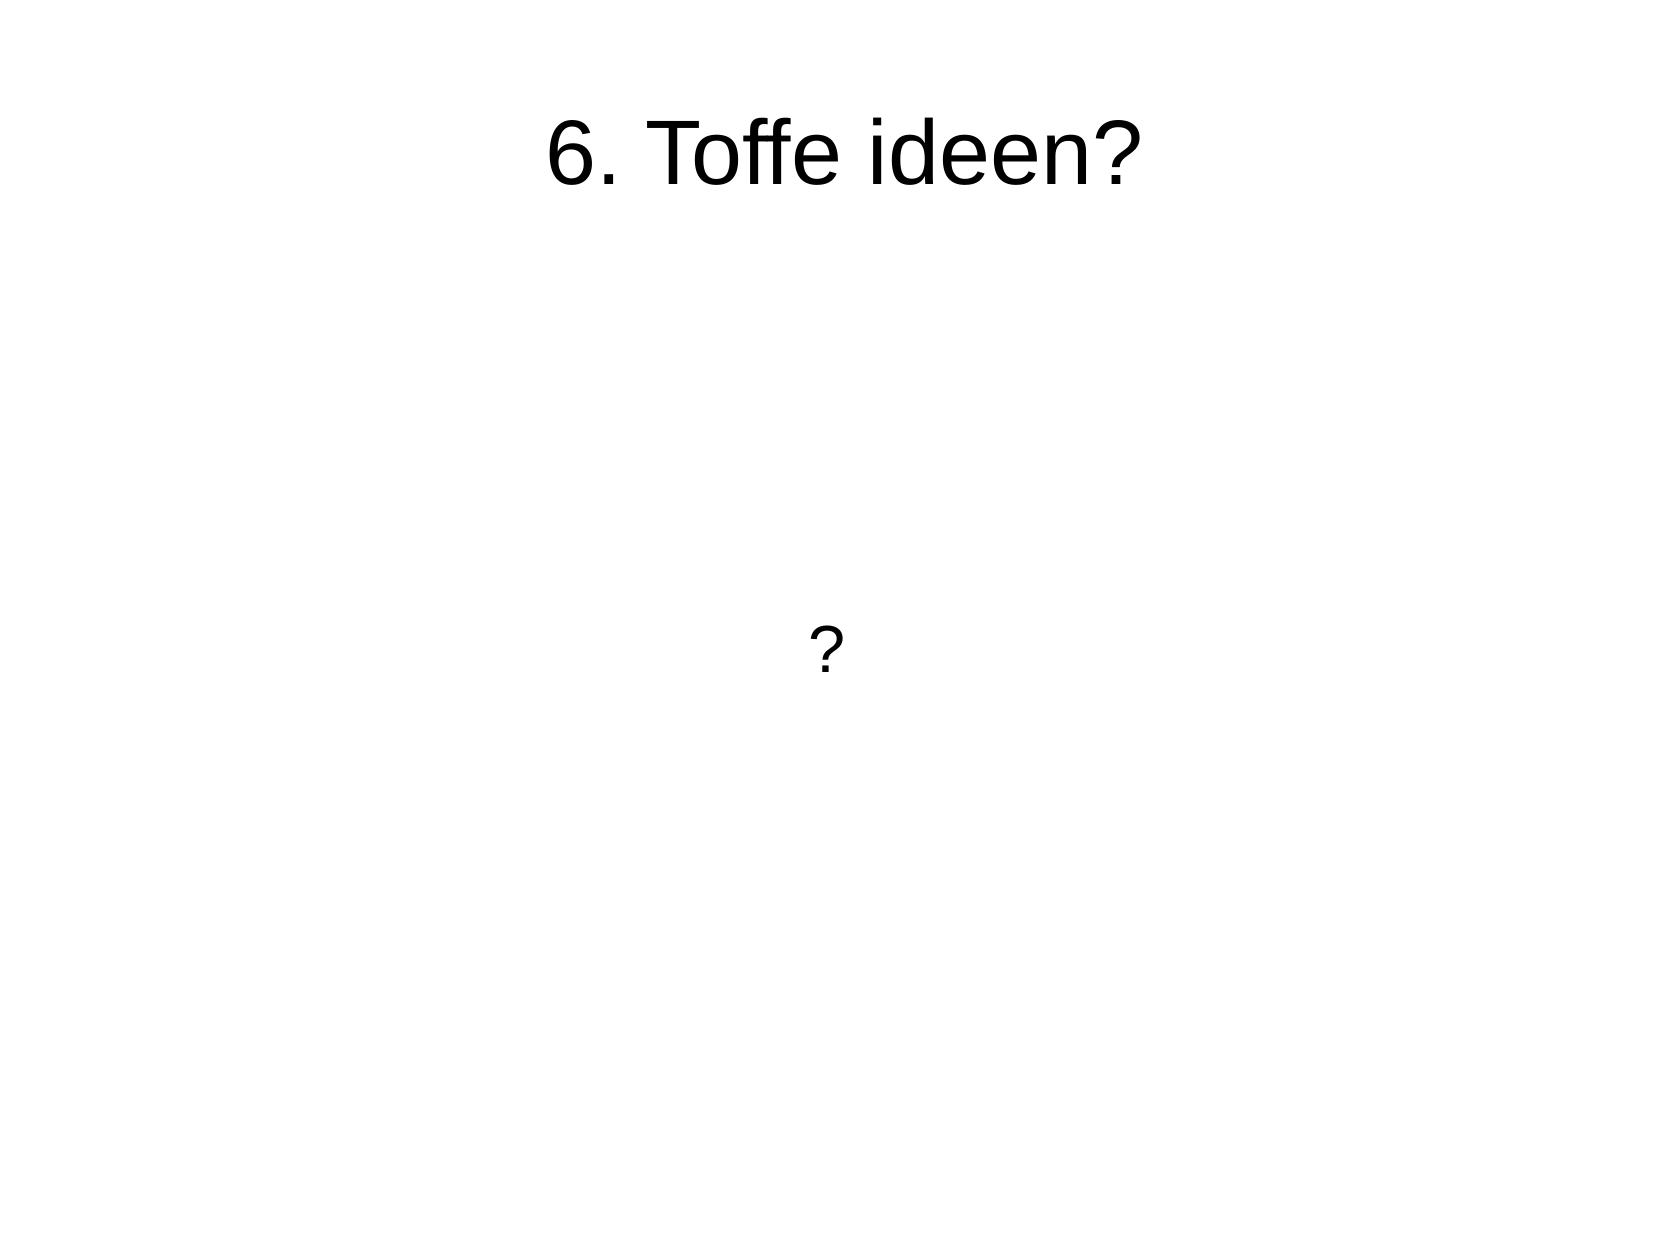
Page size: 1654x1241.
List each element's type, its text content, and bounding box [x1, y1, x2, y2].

subtitle ? [82, 290, 1571, 1010]
title 6. Toffe ideen? [82, 49, 1571, 257]
